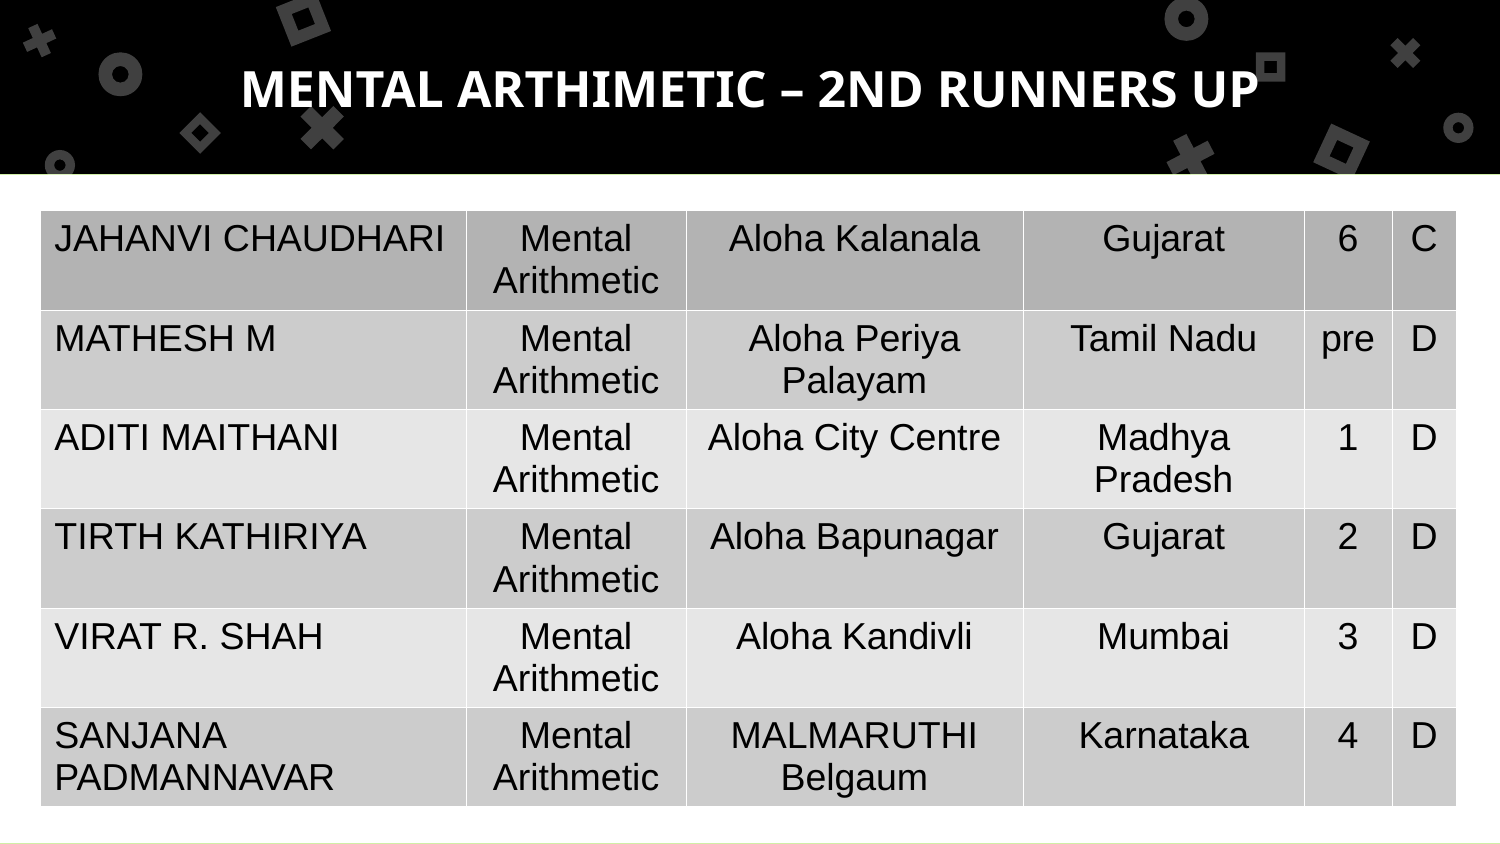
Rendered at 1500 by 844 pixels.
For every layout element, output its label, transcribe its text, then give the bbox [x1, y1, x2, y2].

table_cell D [1393, 311, 1456, 409]
table_cell D [1393, 410, 1456, 508]
table_cell D [1393, 509, 1456, 608]
table_cell Mental Arithmetic [467, 509, 686, 608]
table_cell MALMARUTHI Belgaum [687, 708, 1023, 806]
table_cell Mental Arithmetic [467, 311, 686, 409]
table_cell TIRTH KATHIRIYA [41, 509, 466, 608]
table_cell 1 [1305, 410, 1392, 508]
table_cell 3 [1305, 609, 1392, 707]
table_cell D [1393, 609, 1456, 707]
text_box MENTAL ARTHIMETIC – 2ND RUNNERS UP [75, 0, 1425, 175]
table_cell VIRAT R. SHAH [41, 609, 466, 707]
table_cell Mental Arithmetic [467, 708, 686, 806]
table_cell Mental Arithmetic [467, 609, 686, 707]
table_cell D [1393, 708, 1456, 806]
table_cell Mumbai [1024, 609, 1304, 707]
table_header Gujarat [1024, 211, 1304, 310]
table_cell Tamil Nadu [1024, 311, 1304, 409]
table_cell Aloha City Centre [687, 410, 1023, 508]
table_cell Aloha Kandivli [687, 609, 1023, 707]
table_cell Aloha Bapunagar [687, 509, 1023, 608]
table_cell Madhya Pradesh [1024, 410, 1304, 508]
table_cell Aloha Periya Palayam [687, 311, 1023, 409]
table_cell Mental Arithmetic [467, 410, 686, 508]
table_header Mental Arithmetic [467, 211, 686, 310]
table_cell Karnataka [1024, 708, 1304, 806]
table_cell ADITI MAITHANI [41, 410, 466, 508]
table_header Aloha Kalanala [687, 211, 1023, 310]
table_header C [1393, 211, 1456, 310]
table_cell pre [1305, 311, 1392, 409]
table_cell MATHESH M [41, 311, 466, 409]
table_cell 4 [1305, 708, 1392, 806]
table_cell SANJANA PADMANNAVAR [41, 708, 466, 806]
table_header JAHANVI CHAUDHARI [41, 211, 466, 310]
table_cell Gujarat [1024, 509, 1304, 608]
table_header 6 [1305, 211, 1392, 310]
table_cell 2 [1305, 509, 1392, 608]
